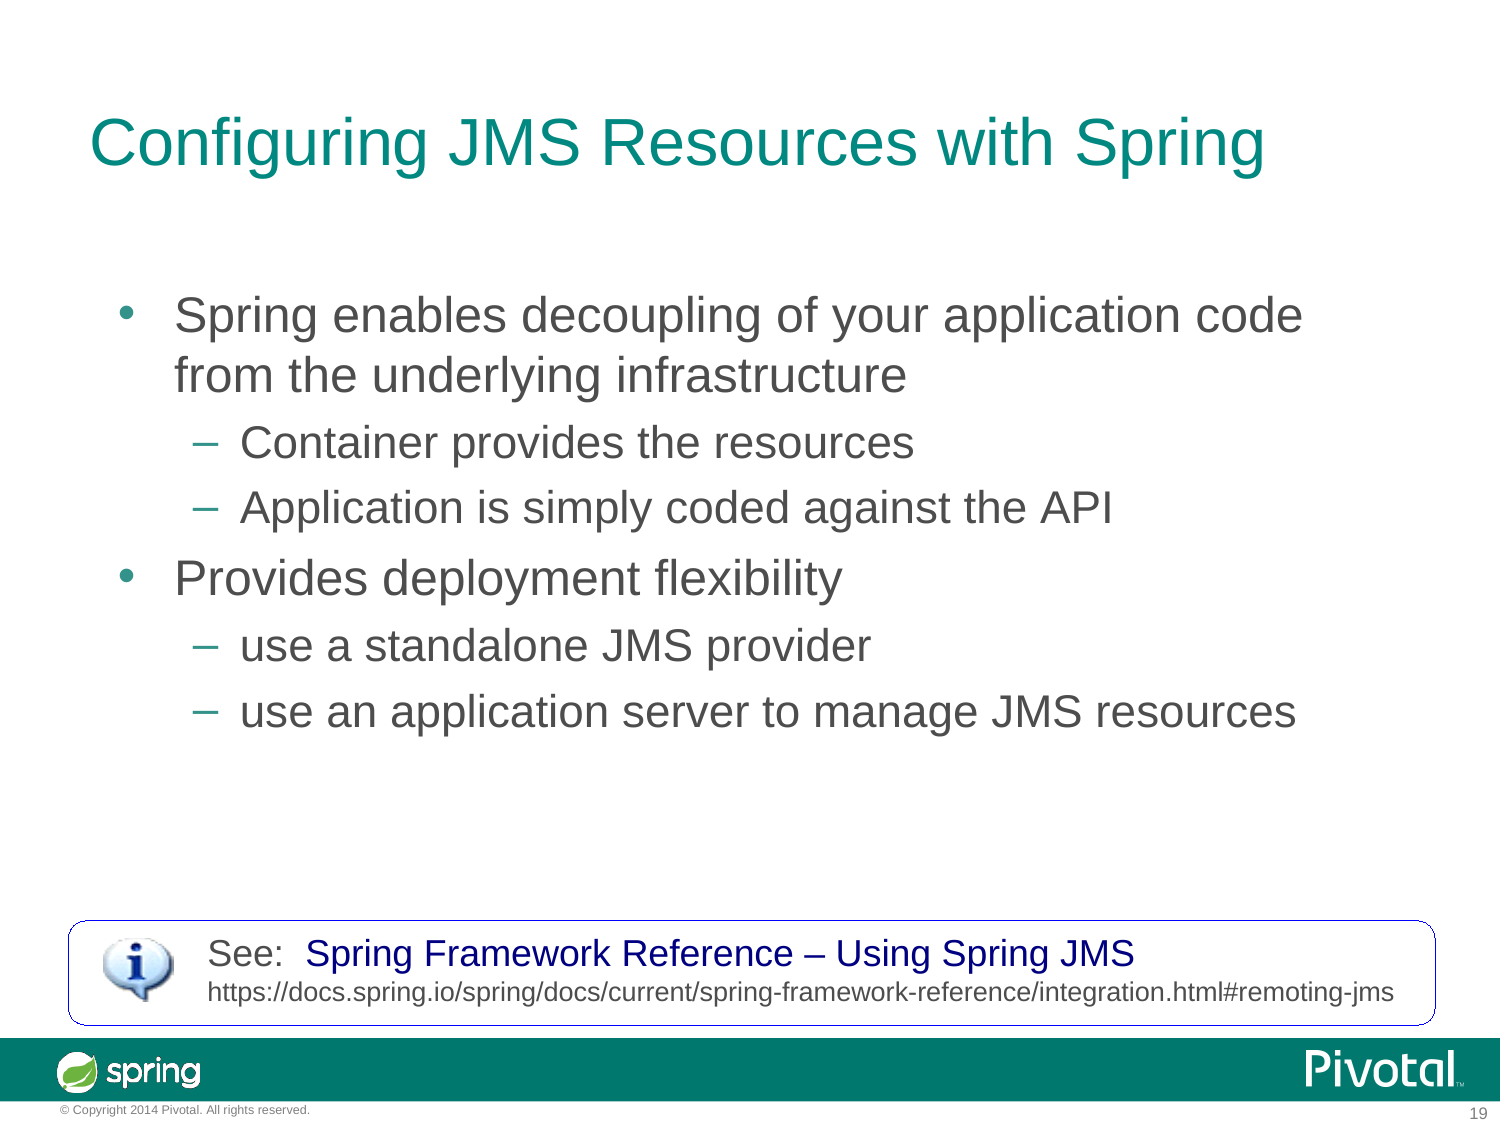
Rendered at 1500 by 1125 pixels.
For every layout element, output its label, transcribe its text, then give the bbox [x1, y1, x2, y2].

text_box See: Spring Framework Reference – Using Spring JMS https://docs.spring.io/spring/docs/current/spring-framework-reference/integration.html#remoting-jms [69, 922, 1488, 1062]
picture [32, 1041, 210, 1103]
list Spring enables decoupling of your application code from the underlying infrastructure Container provides the resources Application is simply coded against the API Provides deployment flexibility use a standalone JMS provider use an application server to manage JMS resources [102, 274, 1394, 920]
picture [1306, 1062, 1464, 1087]
title Configuring JMS Resources with Spring [75, 45, 1426, 233]
